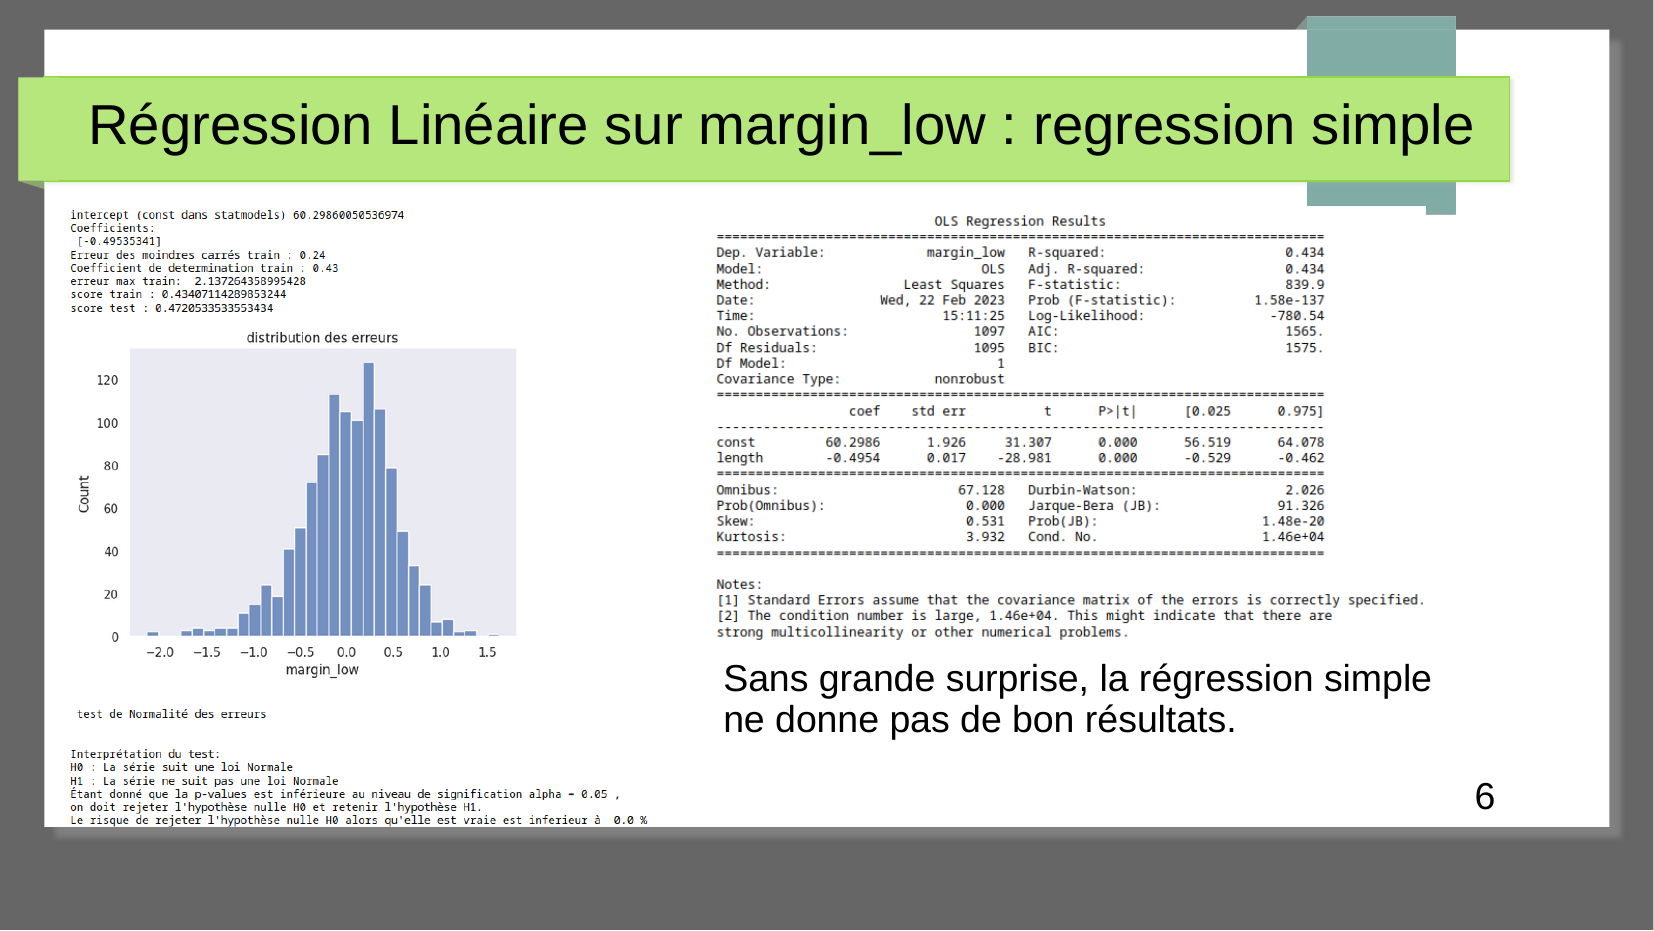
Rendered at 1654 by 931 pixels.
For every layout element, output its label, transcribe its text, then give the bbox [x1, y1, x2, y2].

text_box <numéro> [1459, 767, 1654, 827]
title Régression Linéaire sur margin_low : regression simple [88, 73, 1506, 178]
picture [708, 206, 1426, 647]
picture [66, 206, 654, 827]
text_box Sans grande surprise, la régression simple ne donne pas de bon résultats. [708, 649, 1477, 749]
